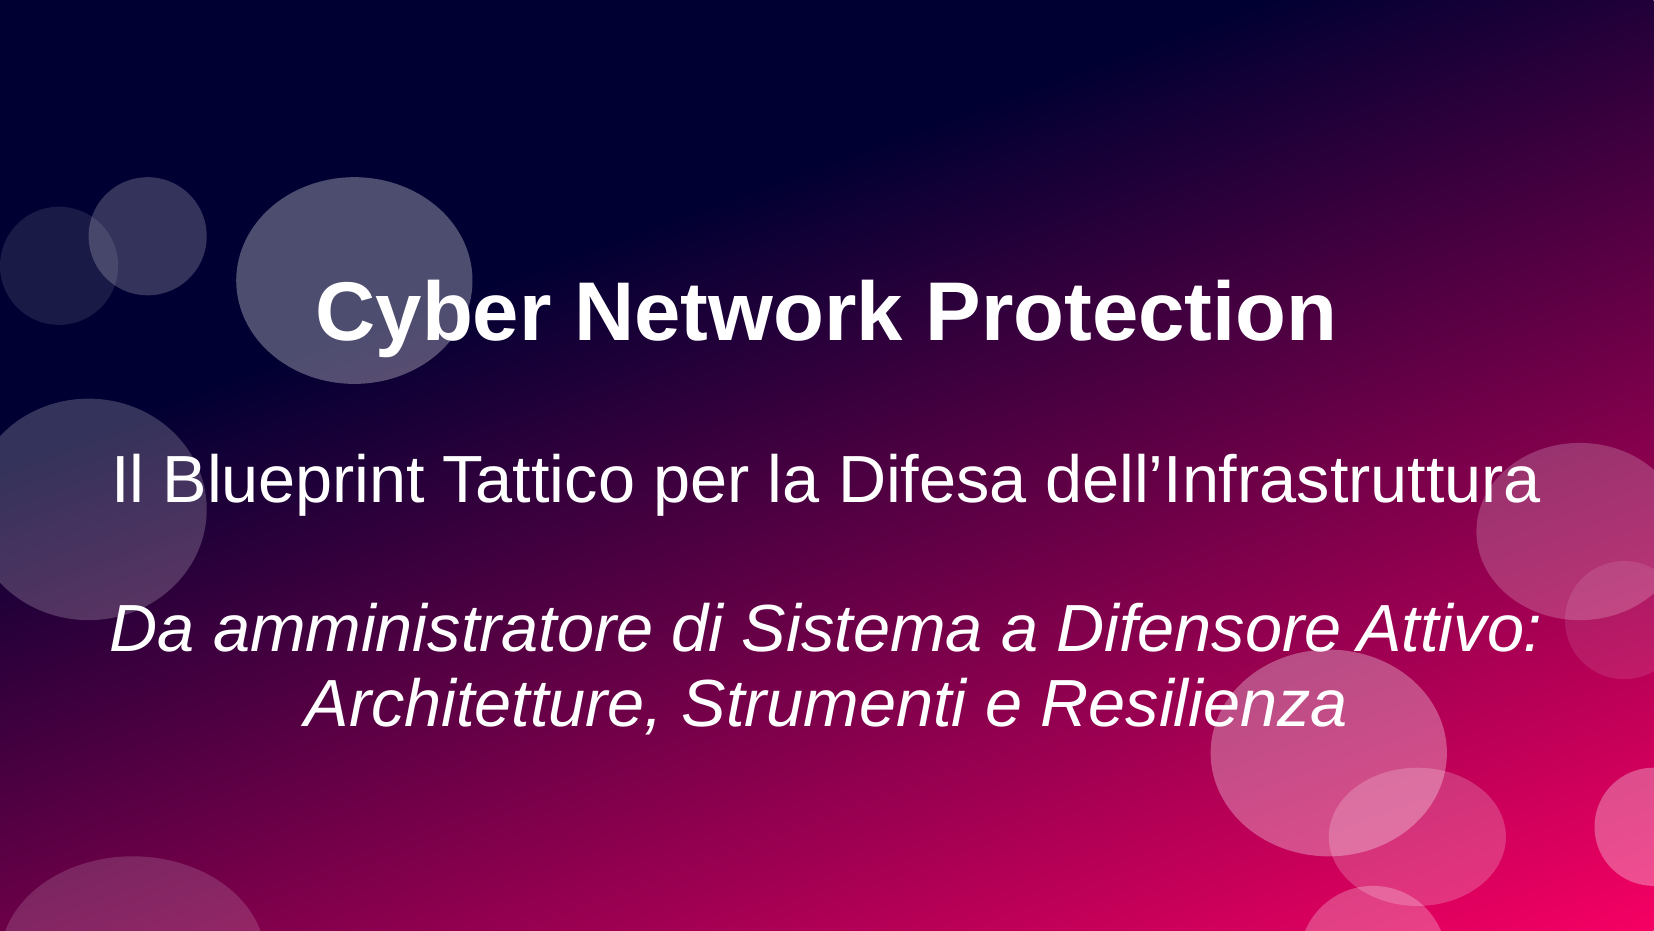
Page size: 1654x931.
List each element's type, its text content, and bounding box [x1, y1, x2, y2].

title Cyber Network Protection [82, 234, 1571, 390]
subtitle Il Blueprint Tattico per la Difesa dell’Infrastruttura Da amministratore di Sistema a Difensore Attivo: Architetture, Strumenti e Resilienza [82, 425, 1571, 758]
